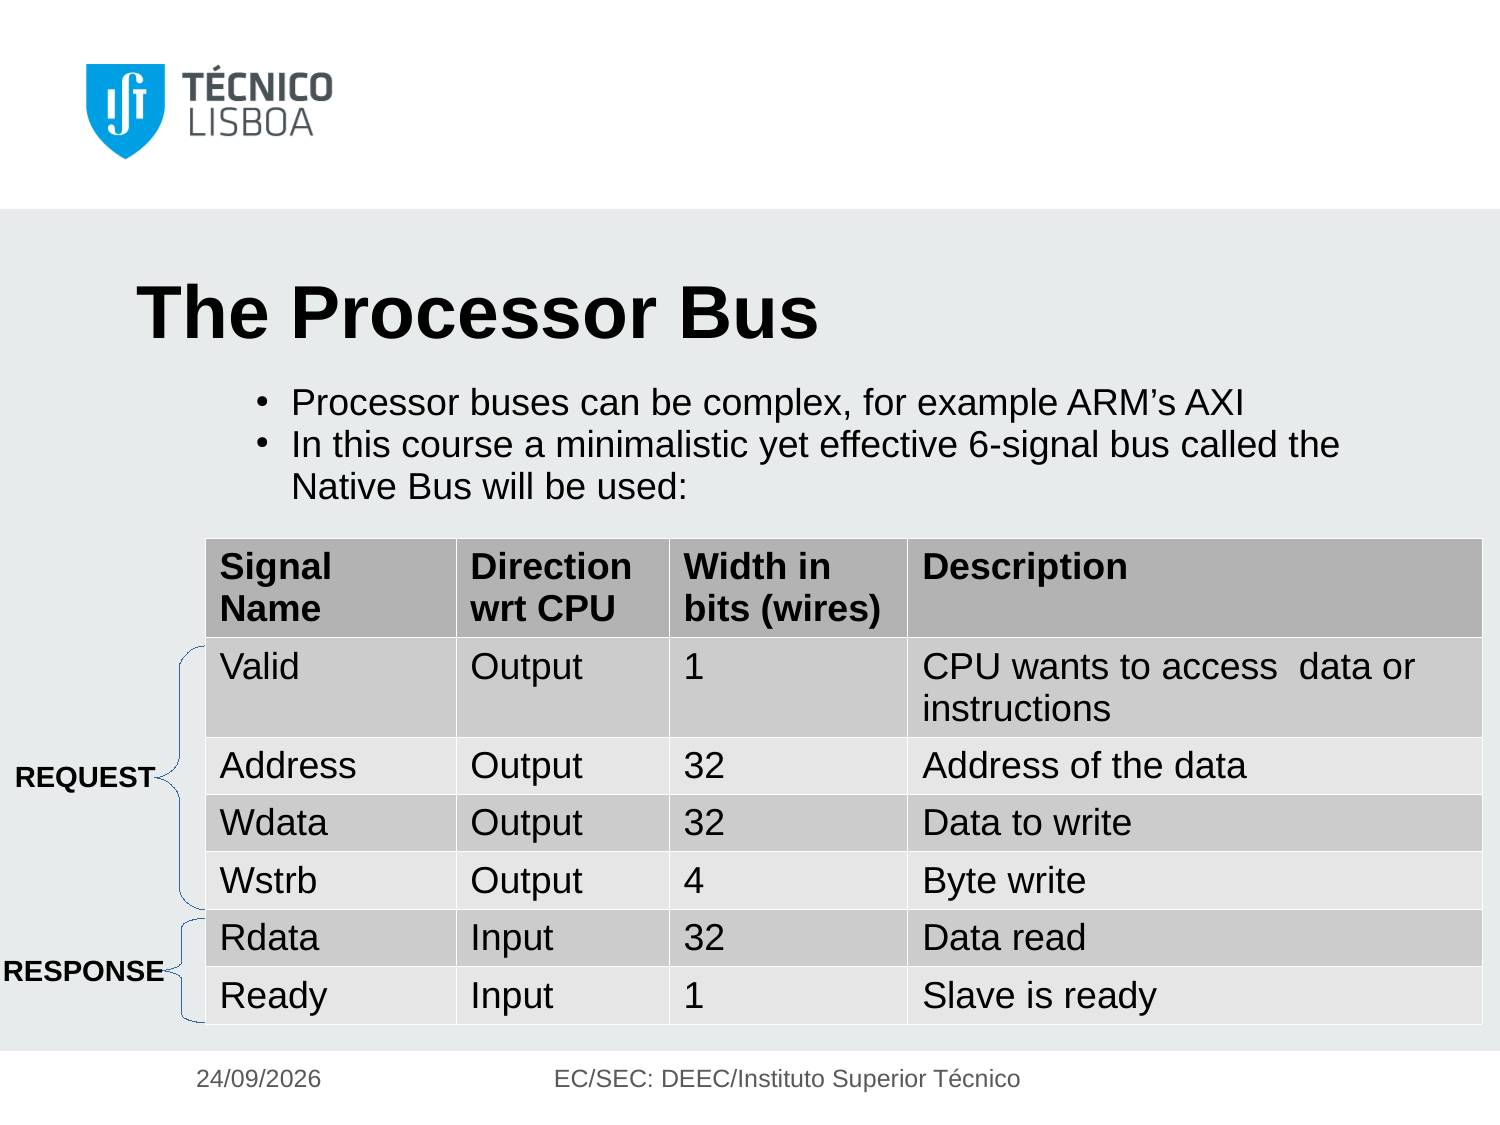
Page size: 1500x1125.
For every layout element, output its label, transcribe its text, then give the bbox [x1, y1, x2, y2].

table_cell Ready [206, 967, 456, 1024]
table_cell Wdata [206, 795, 456, 851]
picture [0, 0, 1500, 1125]
table_header Description [908, 539, 1482, 637]
table_cell 32 [670, 795, 907, 851]
footer EC/SEC: DEEC/Instituto Superior Técnico [535, 1052, 1047, 1103]
table_cell Rdata [206, 910, 456, 966]
table_cell Data to write [908, 795, 1482, 851]
table_cell Output [457, 738, 669, 794]
table_cell Output [457, 795, 669, 851]
table_cell Byte write [908, 852, 1482, 909]
table_header Direction wrt CPU [457, 539, 669, 637]
table_cell 32 [670, 738, 907, 794]
table_cell 4 [670, 852, 907, 909]
table_cell Input [457, 910, 669, 966]
table_cell CPU wants to access data or instructions [908, 638, 1482, 737]
table_cell Slave is ready [908, 967, 1482, 1024]
table_cell Wstrb [206, 852, 456, 909]
table_cell Output [457, 852, 669, 909]
table_cell Valid [206, 638, 456, 737]
text_box Processor buses can be complex, for example ARM’s AXI In this course a minimalistic yet effective 6-signal bus called the Native Bus will be used: [240, 373, 1395, 515]
table_cell 1 [670, 967, 907, 1024]
table_cell Data read [908, 910, 1482, 966]
table_cell Input [457, 967, 669, 1024]
table_header Width in bits (wires) [670, 539, 907, 637]
table_cell 1 [670, 638, 907, 737]
table_cell Output [457, 638, 669, 737]
slide_number 24/09/2020 [181, 1052, 485, 1103]
table_cell Address of the data [908, 738, 1482, 794]
text_box RESPONSE [0, 948, 181, 996]
table_cell 32 [670, 910, 907, 966]
title The Processor Bus [121, 237, 1378, 381]
text_box REQUEST [0, 753, 171, 801]
table_header Signal Name [206, 539, 456, 637]
table_cell Address [206, 738, 456, 794]
